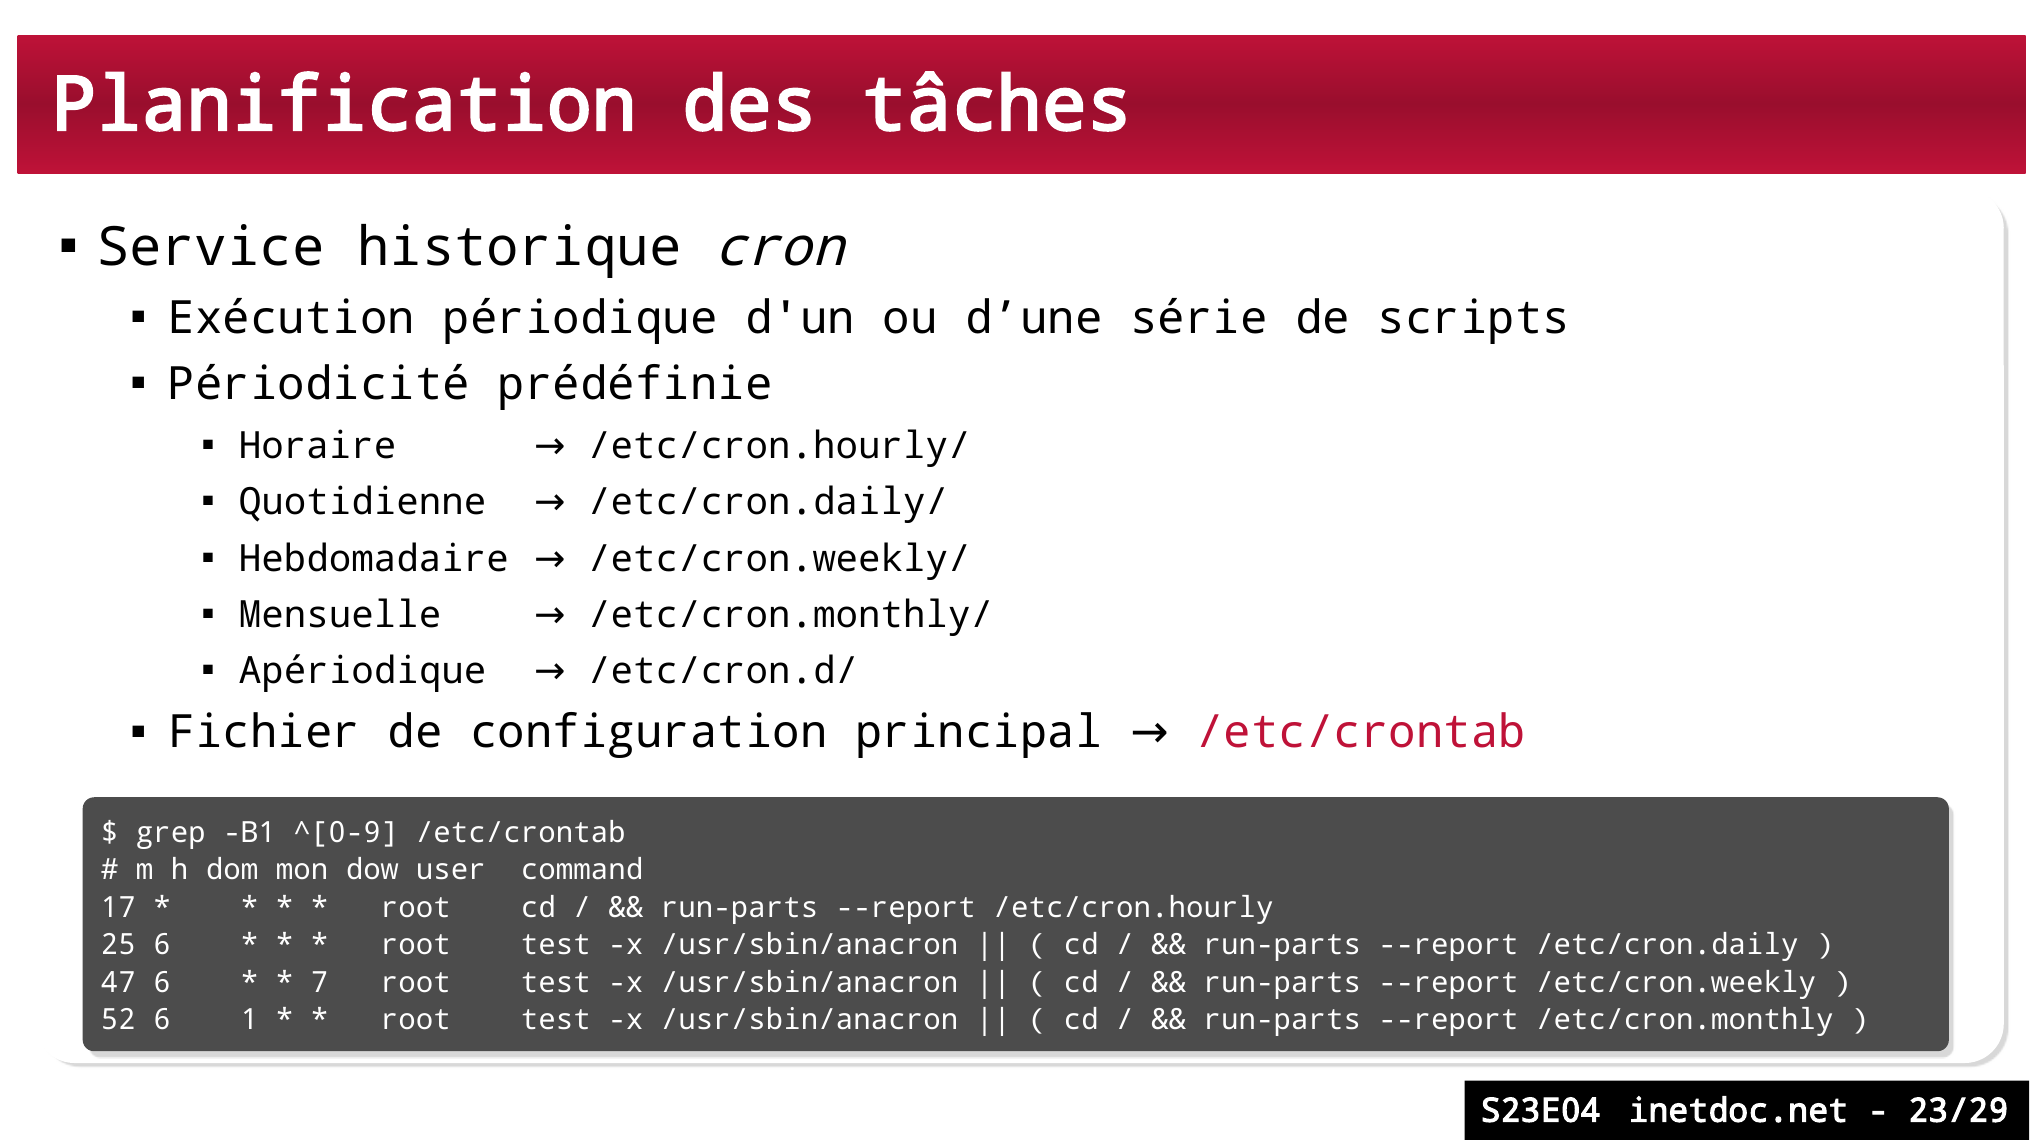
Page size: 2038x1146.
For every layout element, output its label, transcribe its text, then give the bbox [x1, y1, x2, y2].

text_box Planification des tâches [17, 35, 2026, 174]
text_box $ grep -B1 ^[0-9] /etc/crontab # m h dom mon dow user command 17 * * * * root cd / && run-parts --report /etc/cron.hourly 25 6 * * * root test -x /usr/sbin/anacron || ( cd / && run-parts --report /etc/cron.daily ) 47 6 * * 7 root test -x /usr/sbin/anacron || ( cd / && run-parts --report /etc/cron.weekly ) 52 6 1 * * root test -x /usr/sbin/anacron || ( cd / && run-parts --report /etc/cron.monthly ) [82, 797, 1949, 1052]
text_box S23E04 inetdoc.net - <numéro>/29 [1464, 1080, 2030, 1140]
text_box Service historique cron Exécution périodique d'un ou d’une série de scripts Périodicité prédéfinie Horaire → /etc/cron.hourly/ Quotidienne → /etc/cron.daily/ Hebdomadaire → /etc/cron.weekly/ Mensuelle → /etc/cron.monthly/ Apériodique → /etc/cron.d/ Fichier de configuration principal → /etc/crontab [35, 188, 2004, 1064]
